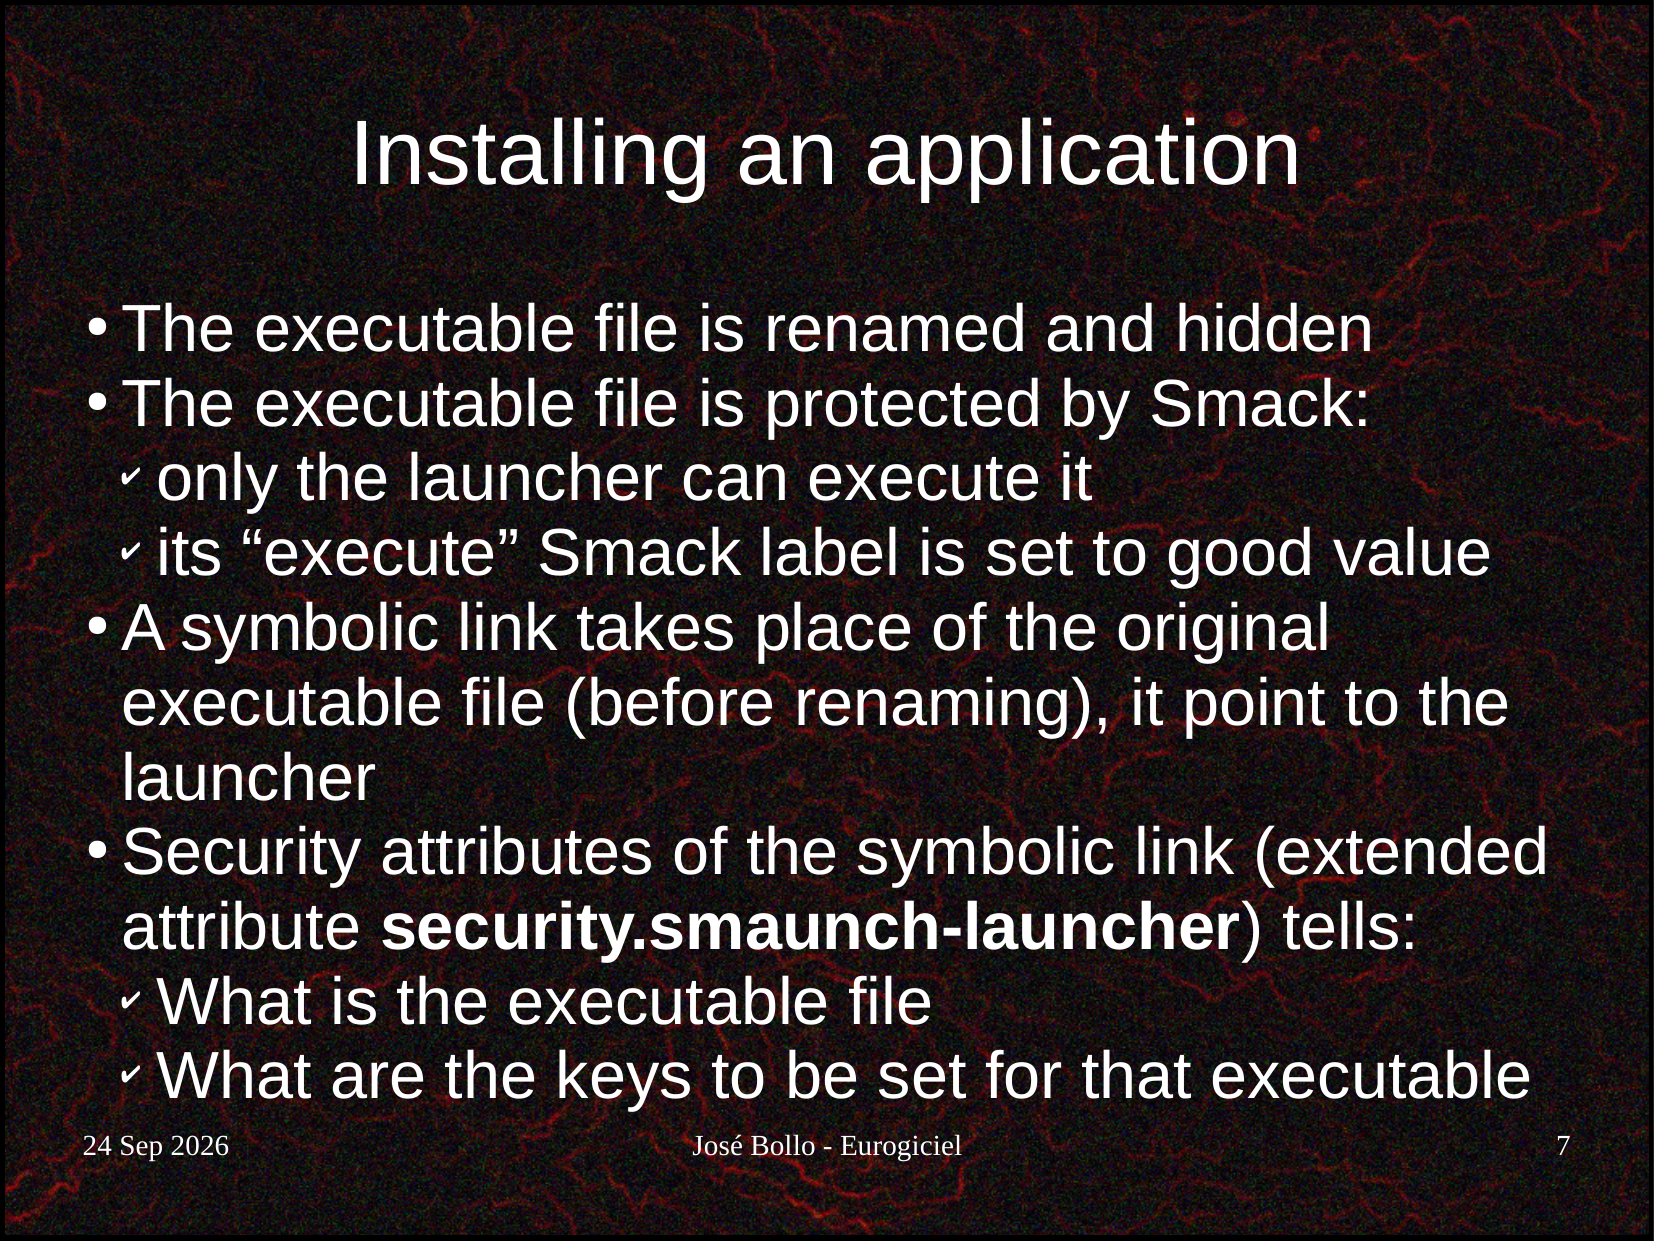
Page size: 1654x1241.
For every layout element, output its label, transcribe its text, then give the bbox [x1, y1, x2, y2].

title Installing an application [82, 49, 1571, 257]
picture [5, 5, 1649, 1235]
text_box The executable file is renamed and hidden The executable file is protected by Smack: only the launcher can execute it its “execute” Smack label is set to good value A symbolic link takes place of the original executable file (before renaming), it point to the launcher Security attributes of the symbolic link (extended attribute security.smaunch-launcher) tells: What is the executable file What are the keys to be set for that executable [70, 283, 1595, 1121]
